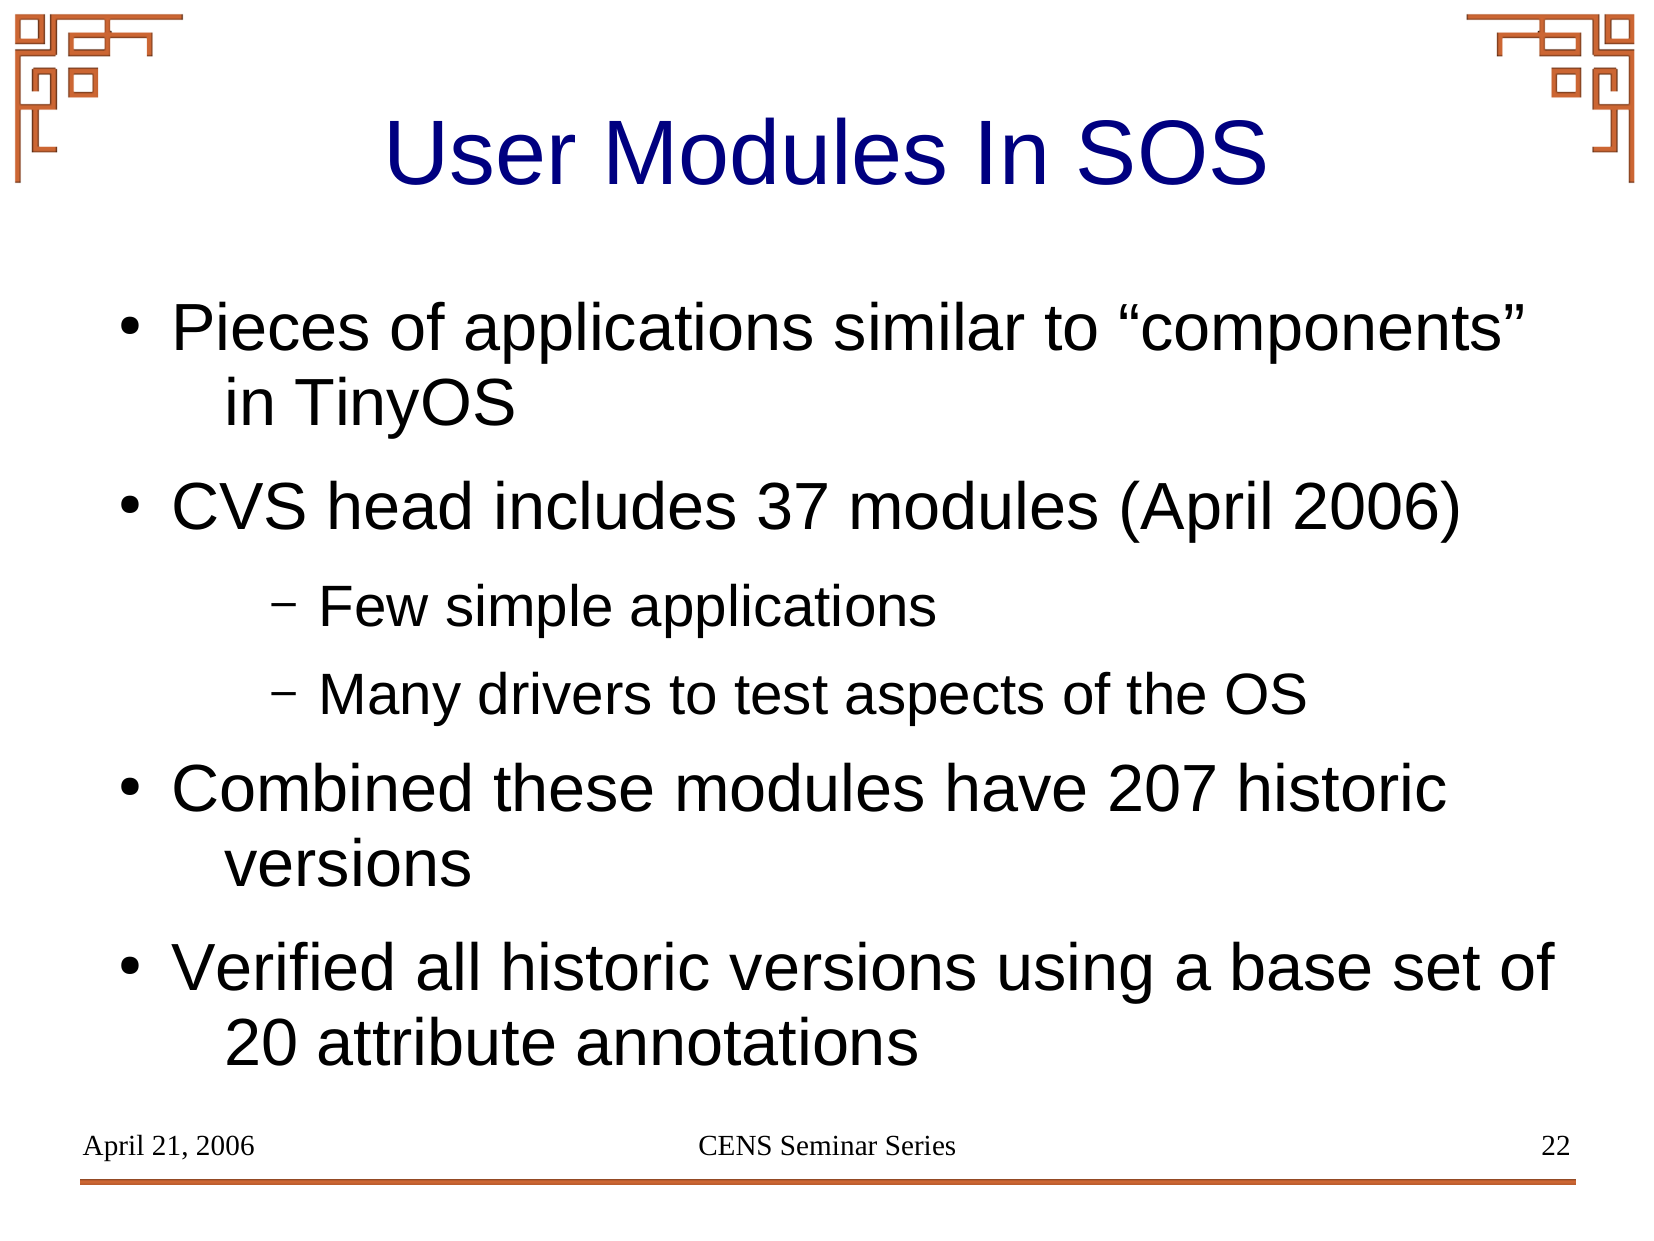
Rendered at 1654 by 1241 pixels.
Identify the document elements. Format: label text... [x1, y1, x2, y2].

picture [80, 1179, 1576, 1185]
title User Modules In SOS [82, 49, 1571, 257]
list Pieces of applications similar to “components” in TinyOS CVS head includes 37 modules (April 2006) Few simple applications Many drivers to test aspects of the OS Combined these modules have 207 historic versions Verified all historic versions using a base set of 20 attribute annotations [82, 290, 1571, 1109]
picture [1456, 0, 1650, 194]
picture [0, 0, 194, 194]
